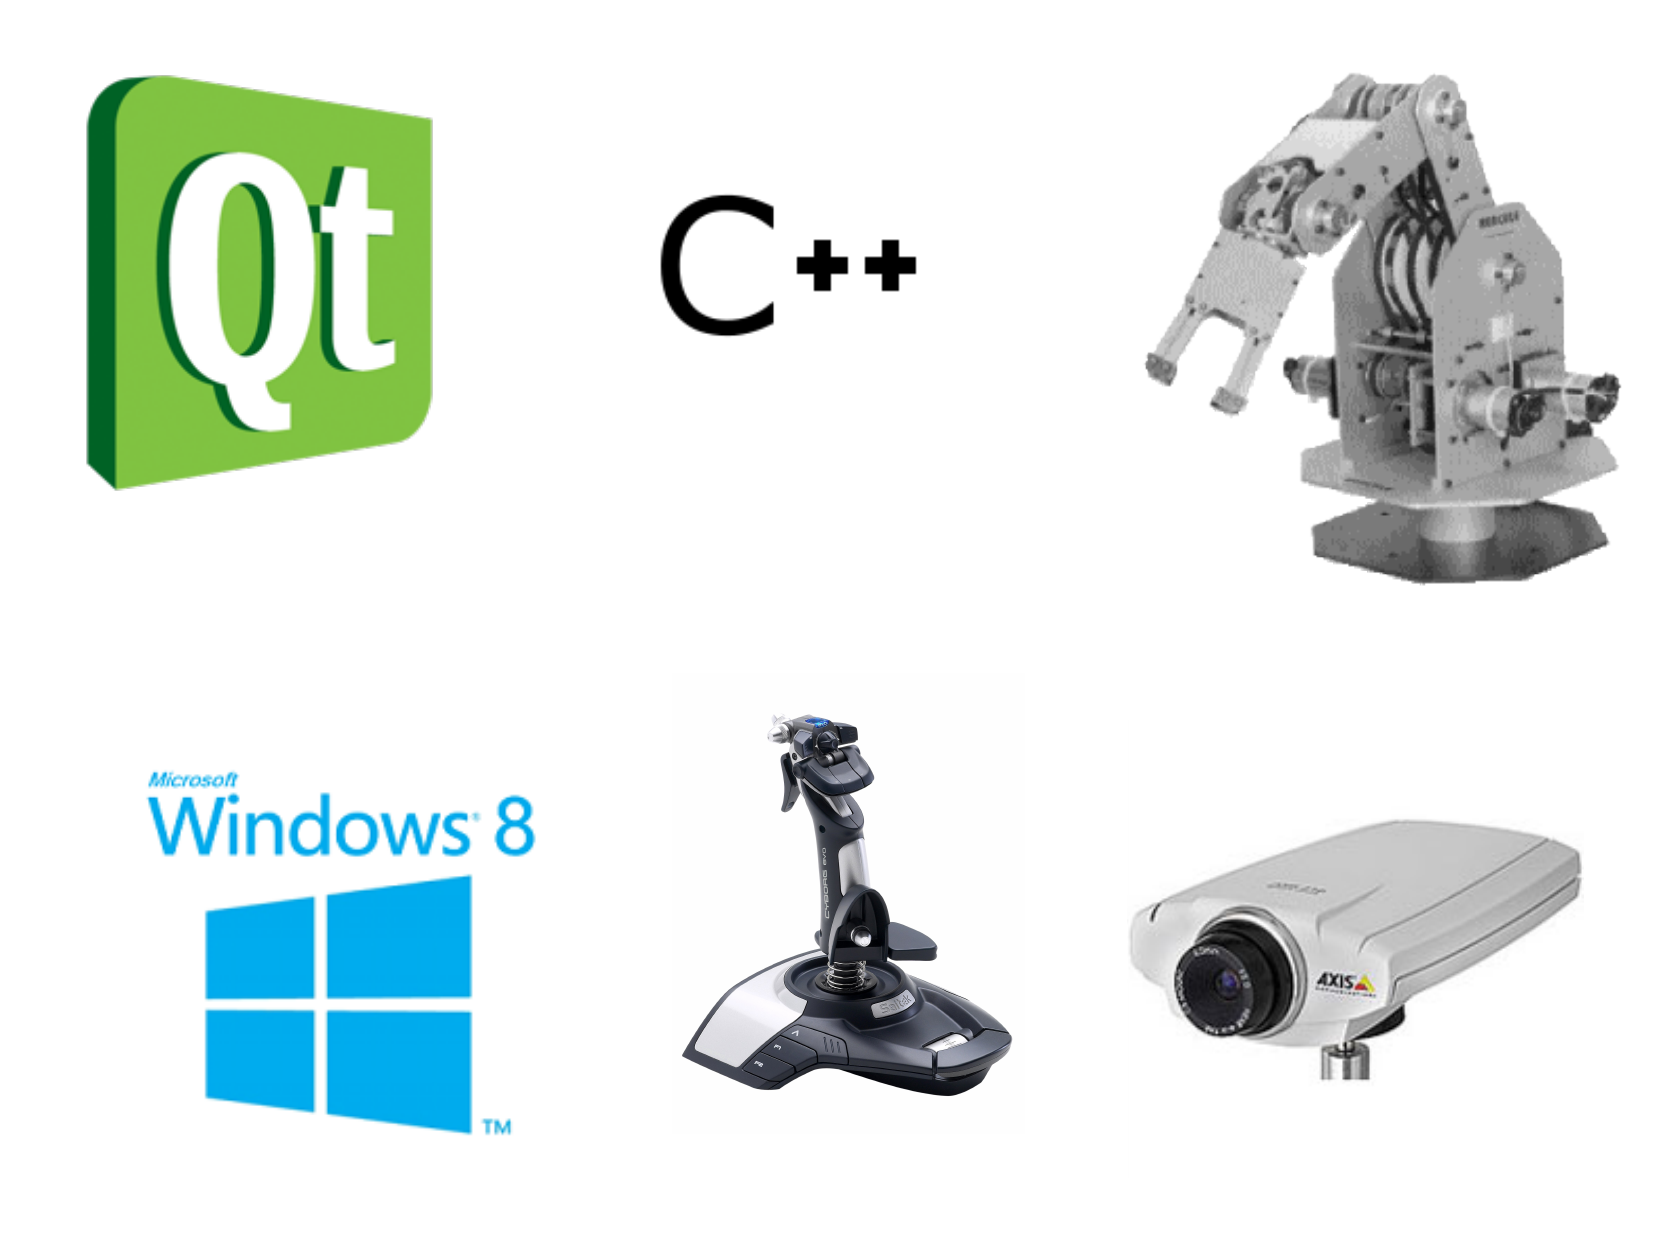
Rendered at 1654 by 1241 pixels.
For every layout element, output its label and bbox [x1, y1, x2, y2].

picture [59, 58, 461, 511]
picture [1127, 720, 1584, 1178]
picture [59, 755, 624, 1158]
picture [672, 673, 1025, 1134]
picture [653, 130, 925, 402]
picture [1127, 0, 1643, 662]
